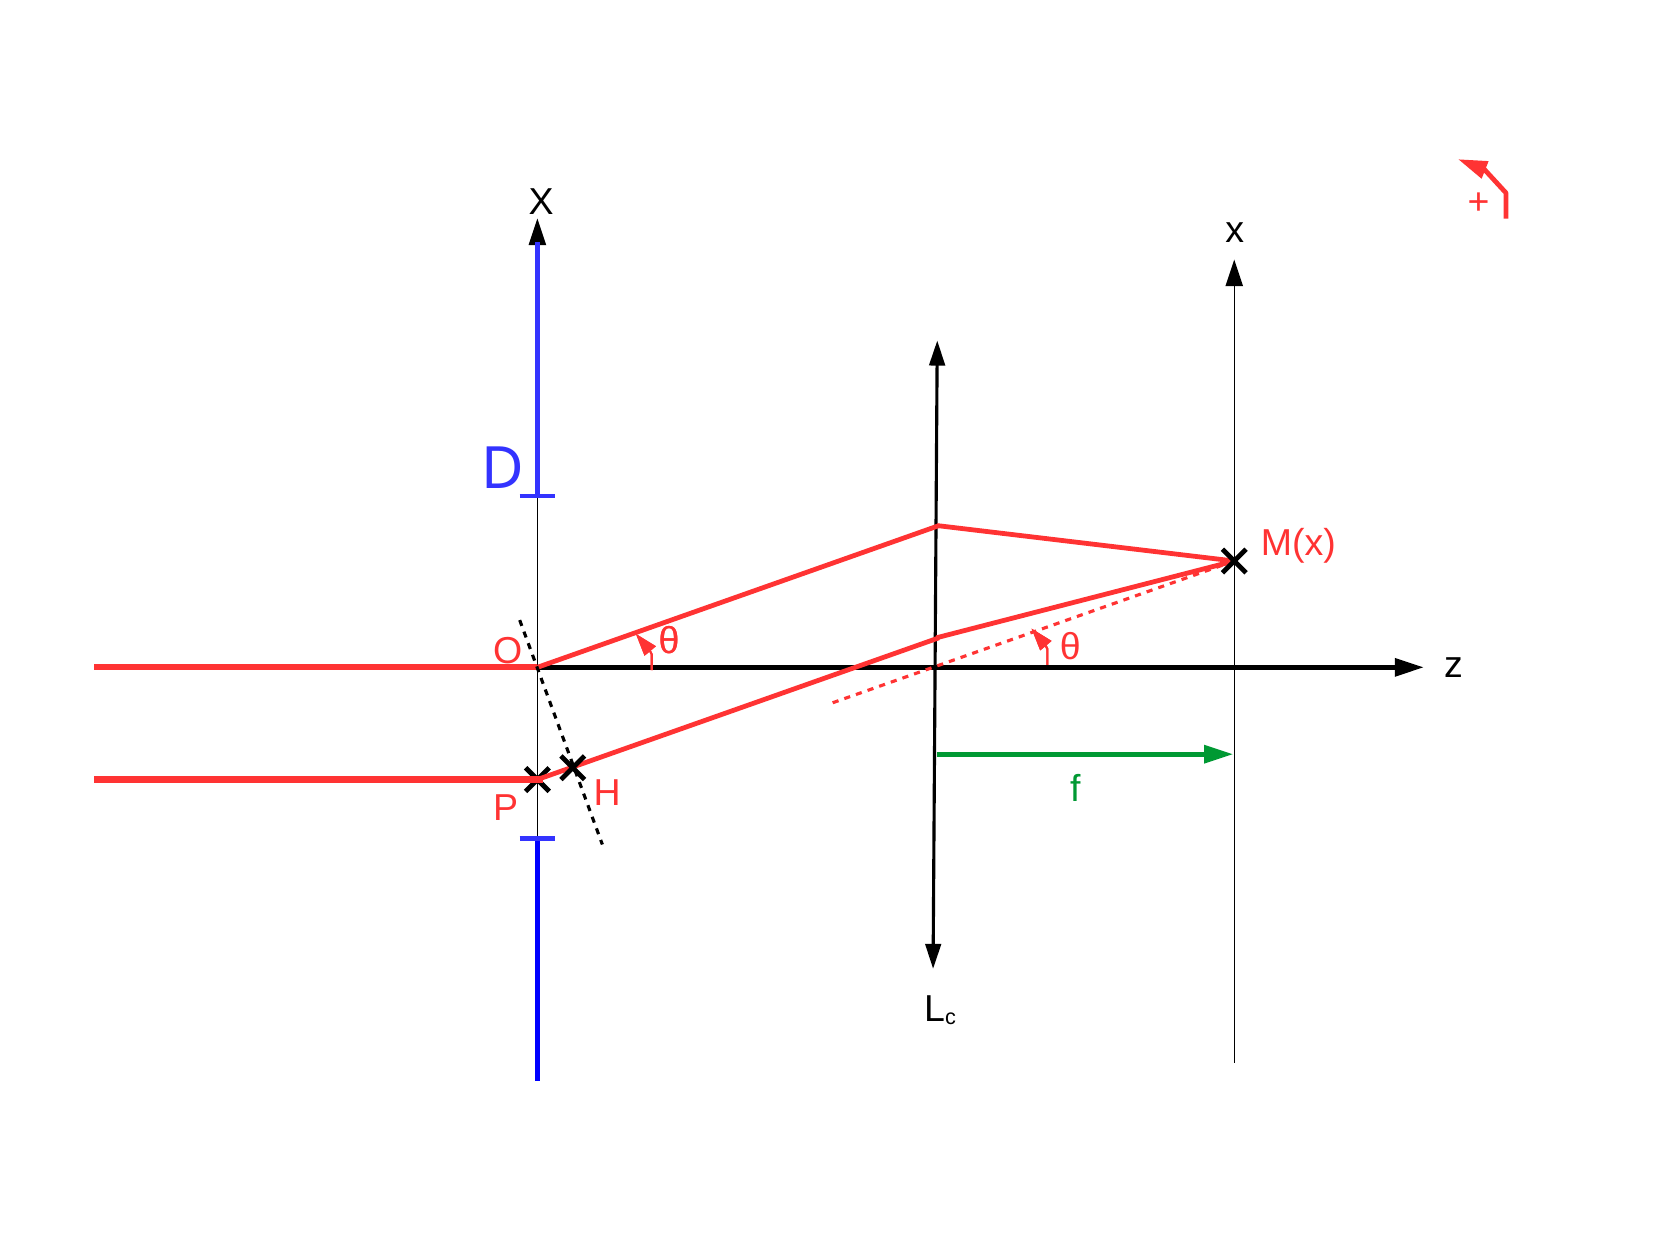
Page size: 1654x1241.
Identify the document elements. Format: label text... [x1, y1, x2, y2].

text_box + [1452, 173, 1501, 231]
text_box z [1429, 635, 1489, 693]
text_box f [1055, 760, 1127, 817]
text_box x [1210, 200, 1282, 263]
text_box X [513, 173, 585, 231]
text_box D [466, 419, 550, 499]
text_box D [540, 419, 550, 494]
text_box M(x) [1246, 513, 1371, 585]
text_box θ [643, 611, 691, 669]
text_box θ [1045, 618, 1093, 676]
text_box H [578, 763, 650, 821]
text_box O [478, 670, 526, 680]
text_box Lc [909, 980, 1004, 1050]
text_box O [478, 622, 526, 664]
text_box P [478, 779, 550, 837]
